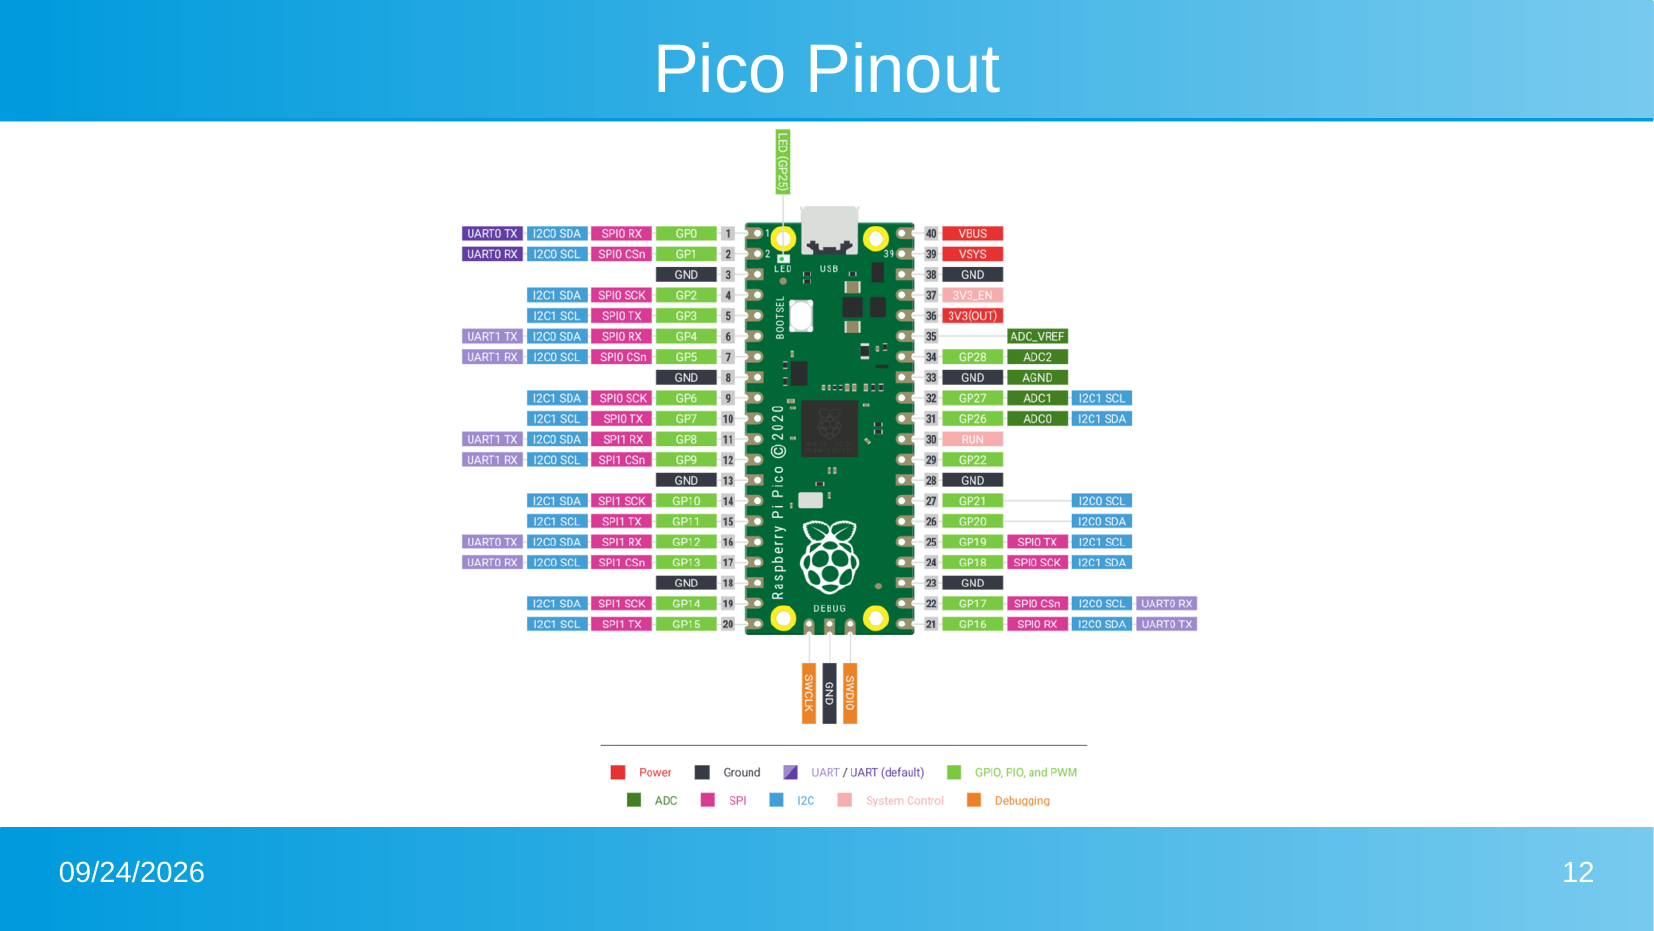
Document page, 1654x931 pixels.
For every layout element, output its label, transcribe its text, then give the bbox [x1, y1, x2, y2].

picture [450, 127, 1212, 826]
title Pico Pinout [59, 29, 1595, 108]
